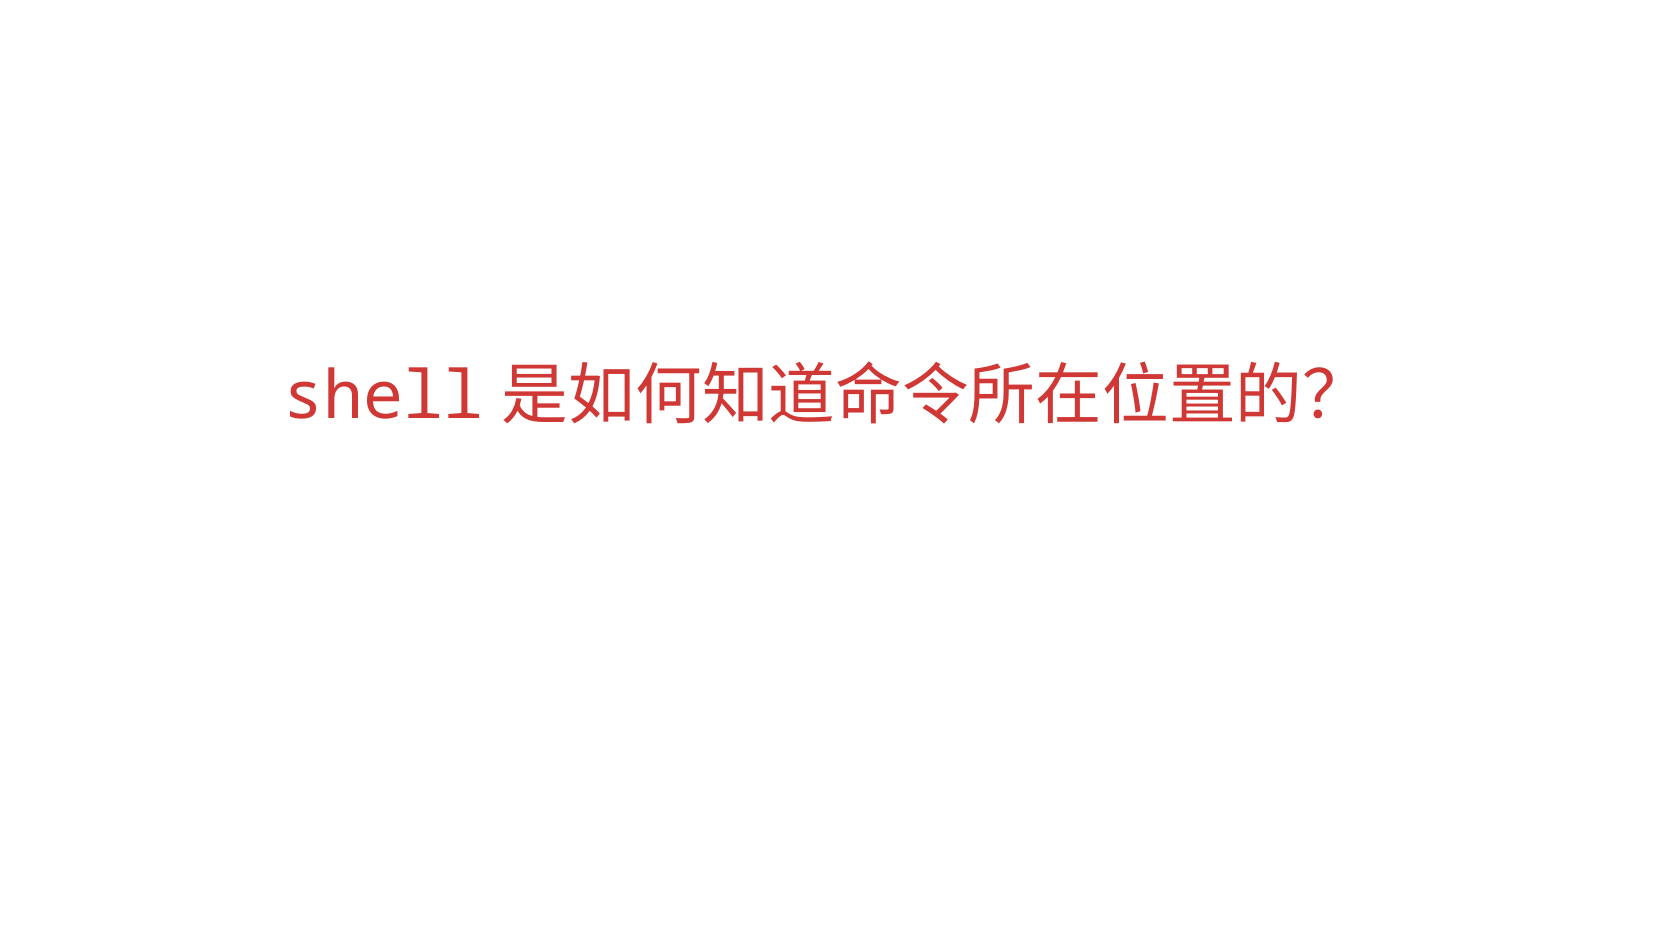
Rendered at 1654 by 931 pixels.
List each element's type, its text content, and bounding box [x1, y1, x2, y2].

subtitle shell是如何知道命令所在位置的？ [82, 37, 1571, 742]
